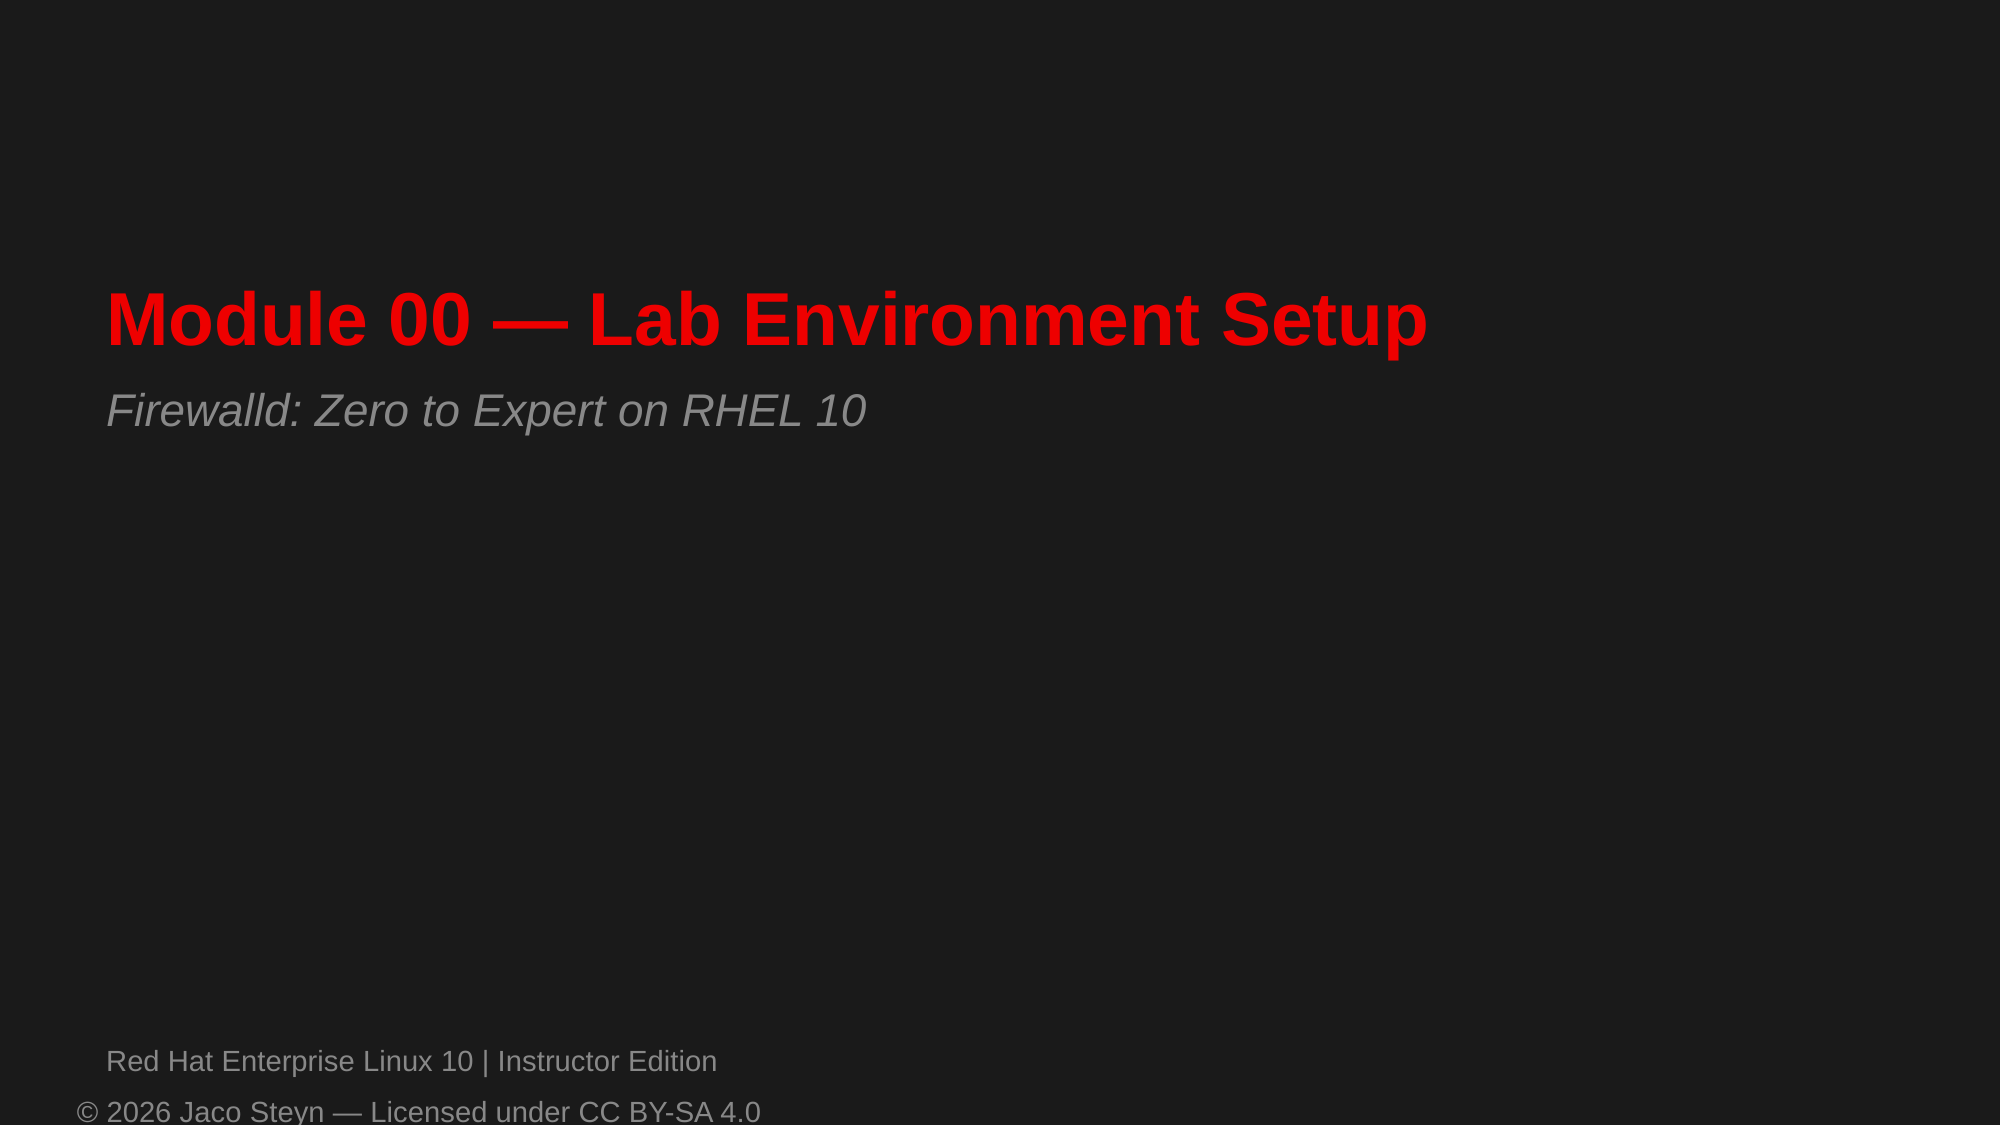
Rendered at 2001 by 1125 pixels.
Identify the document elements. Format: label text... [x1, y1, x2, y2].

text_box © 2026 Jaco Steyn — Licensed under CC BY-SA 4.0 [59, 1083, 1942, 1120]
text_box Red Hat Enterprise Linux 10 | Instructor Edition [88, 1033, 1912, 1075]
text_box Module 00 — Lab Environment Setup Firewalld: Zero to Expert on RHEL 10 [88, 265, 1912, 562]
